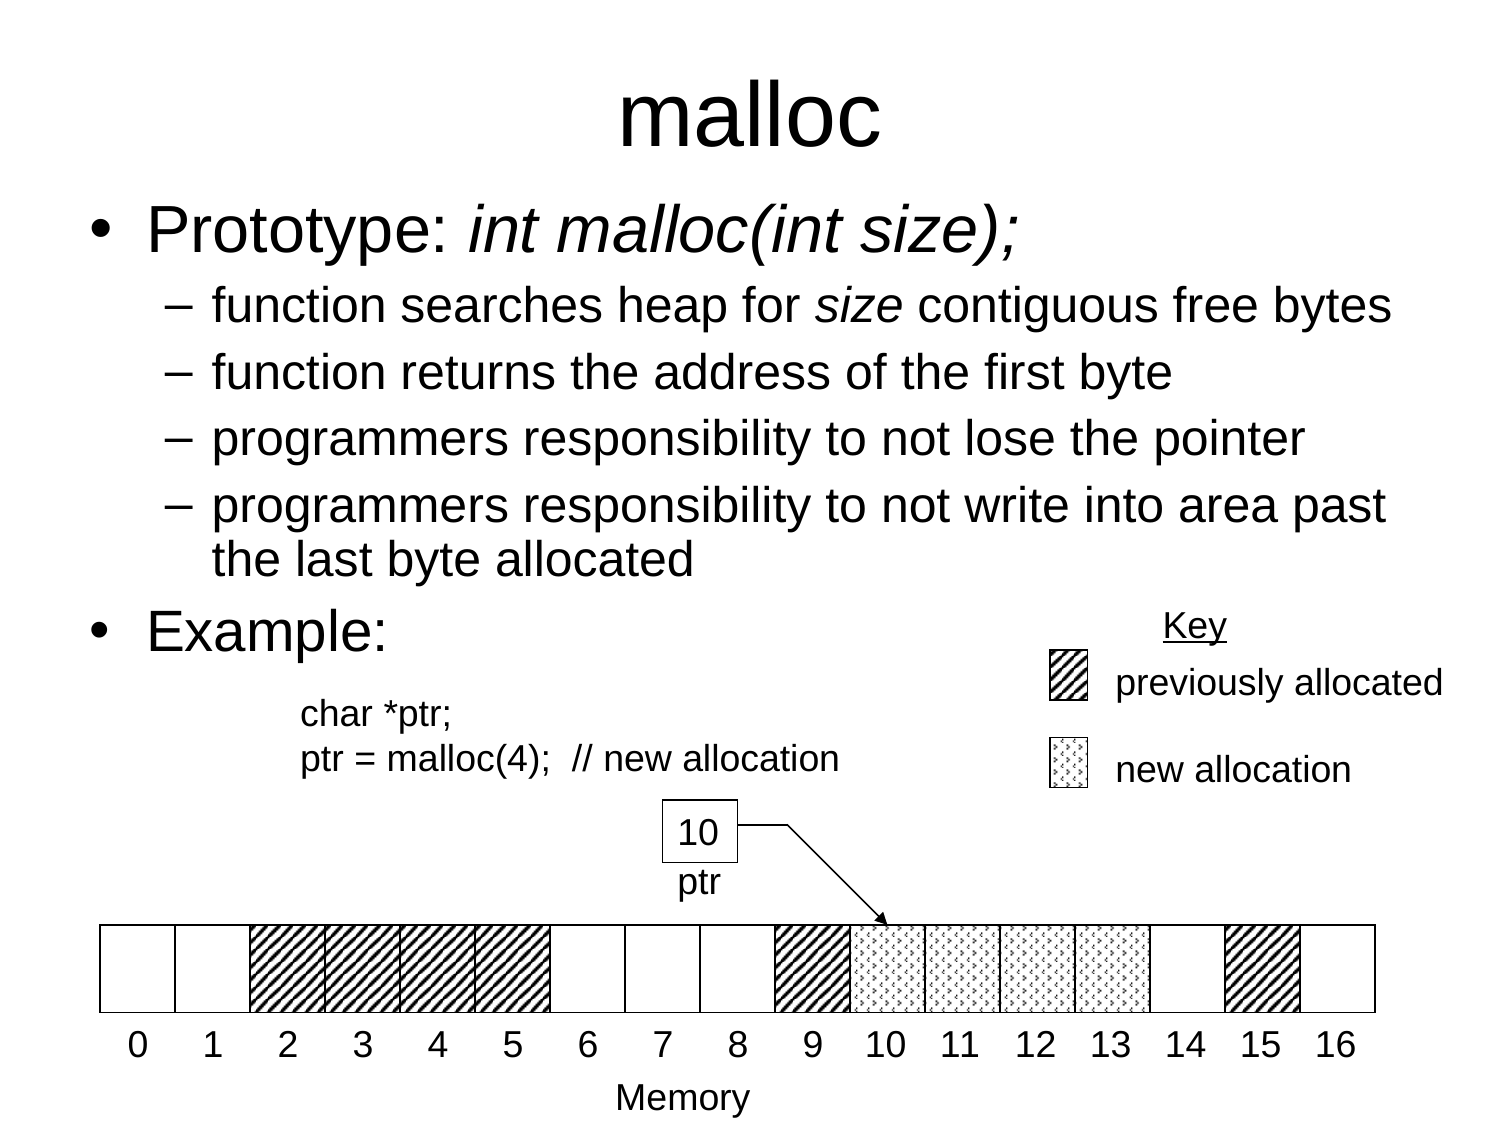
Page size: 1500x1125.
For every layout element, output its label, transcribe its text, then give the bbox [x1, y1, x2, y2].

text_box 5 [487, 1013, 539, 1073]
text_box 1 [187, 1012, 239, 1073]
text_box 12 [1000, 1013, 1072, 1073]
text_box char *ptr; ptr = malloc(4); // new allocation [285, 680, 856, 787]
text_box 14 [1150, 1012, 1222, 1073]
text_box [774, 924, 1150, 1013]
text_box 9 [787, 1013, 839, 1073]
text_box previously allocated [1100, 649, 1459, 711]
text_box 16 [1300, 1012, 1372, 1073]
text_box [1049, 650, 1088, 700]
text_box 10 [850, 1013, 922, 1073]
text_box 6 [562, 1012, 614, 1073]
text_box 0 [112, 1012, 164, 1073]
text_box 8 [712, 1012, 764, 1073]
text_box 15 [1225, 1013, 1297, 1073]
text_box 7 [637, 1012, 689, 1073]
text_box 11 [925, 1013, 997, 1073]
text_box 4 [412, 1013, 464, 1073]
text_box [1224, 924, 1300, 1013]
text_box new allocation [1100, 737, 1368, 798]
text_box [249, 924, 550, 1013]
text_box 3 [337, 1013, 389, 1073]
text_box Key [1147, 593, 1242, 649]
title malloc [75, 45, 1426, 175]
text_box Memory [600, 1064, 766, 1125]
text_box ptr [662, 849, 737, 911]
text_box 10 [662, 799, 734, 861]
text_box 2 [262, 1013, 314, 1073]
list Prototype: int malloc(int size); function searches heap for size contiguous free bytes function returns the address of the first byte programmers responsibility to not lose the pointer programmers responsibility to not write into area past the last byte allocated Example: [75, 187, 1426, 713]
text_box [1049, 737, 1088, 788]
text_box 13 [1075, 1013, 1147, 1073]
